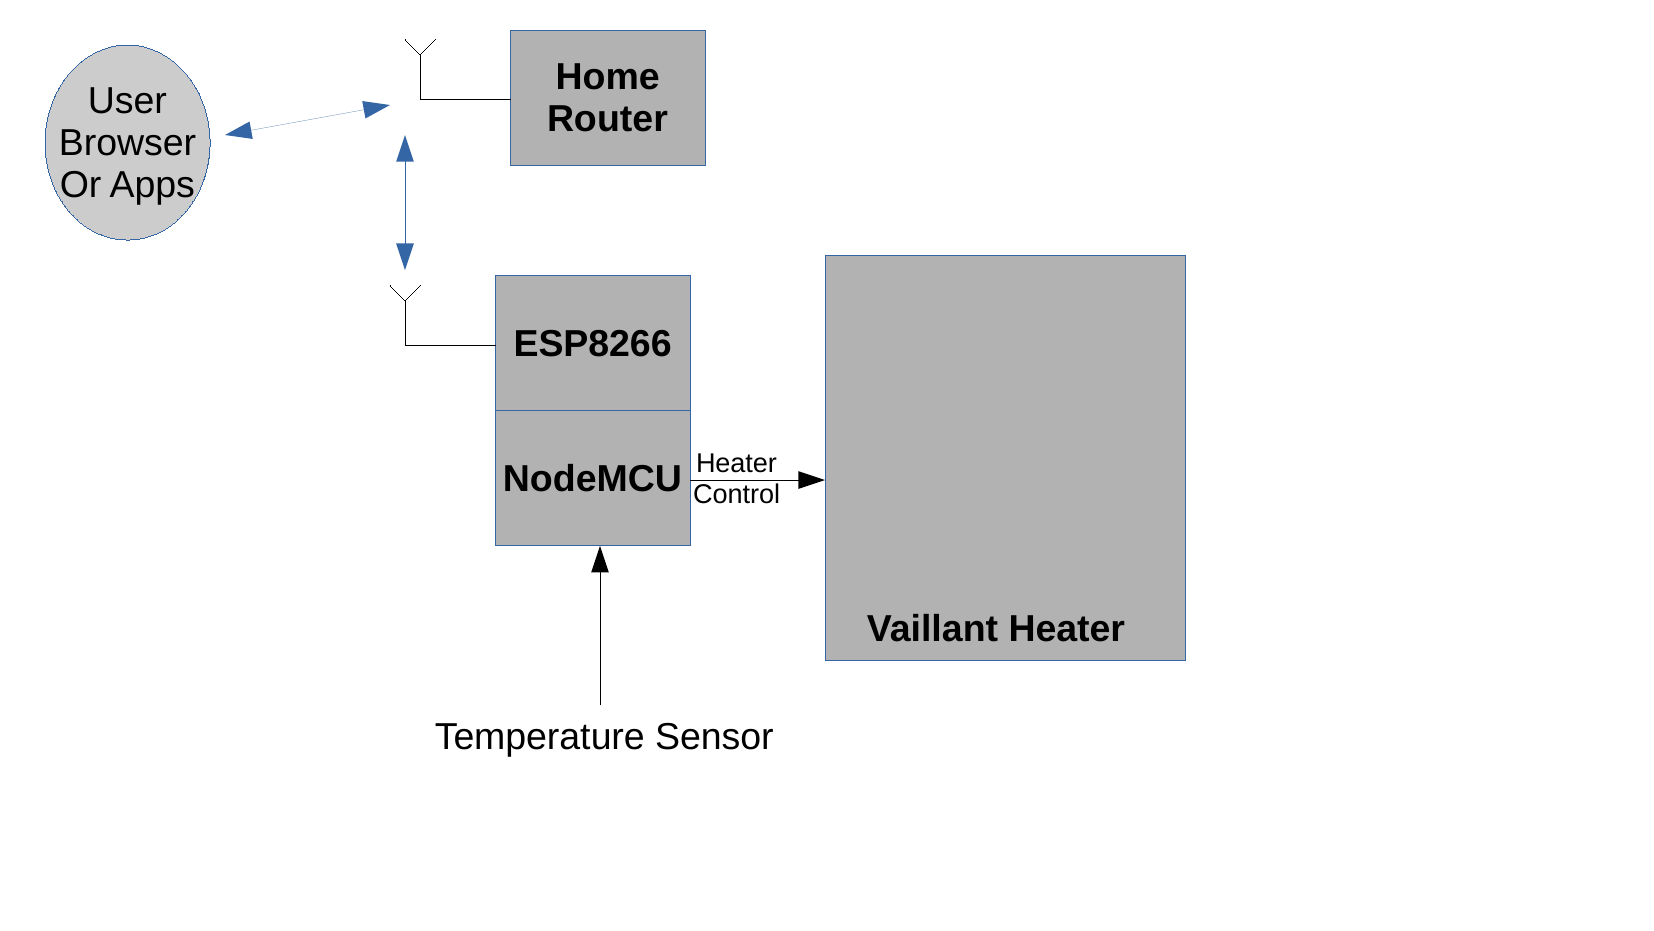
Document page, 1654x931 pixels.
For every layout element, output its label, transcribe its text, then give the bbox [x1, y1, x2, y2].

text_box Heater Control [678, 440, 796, 517]
text_box [825, 255, 1186, 661]
text_box Temperature Sensor [420, 708, 789, 766]
text_box NodeMCU [495, 411, 691, 546]
text_box Home Router [510, 30, 706, 166]
text_box Vaillant Heater [852, 600, 1141, 657]
text_box User Browser Or Apps [45, 45, 211, 241]
text_box ESP8266 [495, 275, 691, 411]
